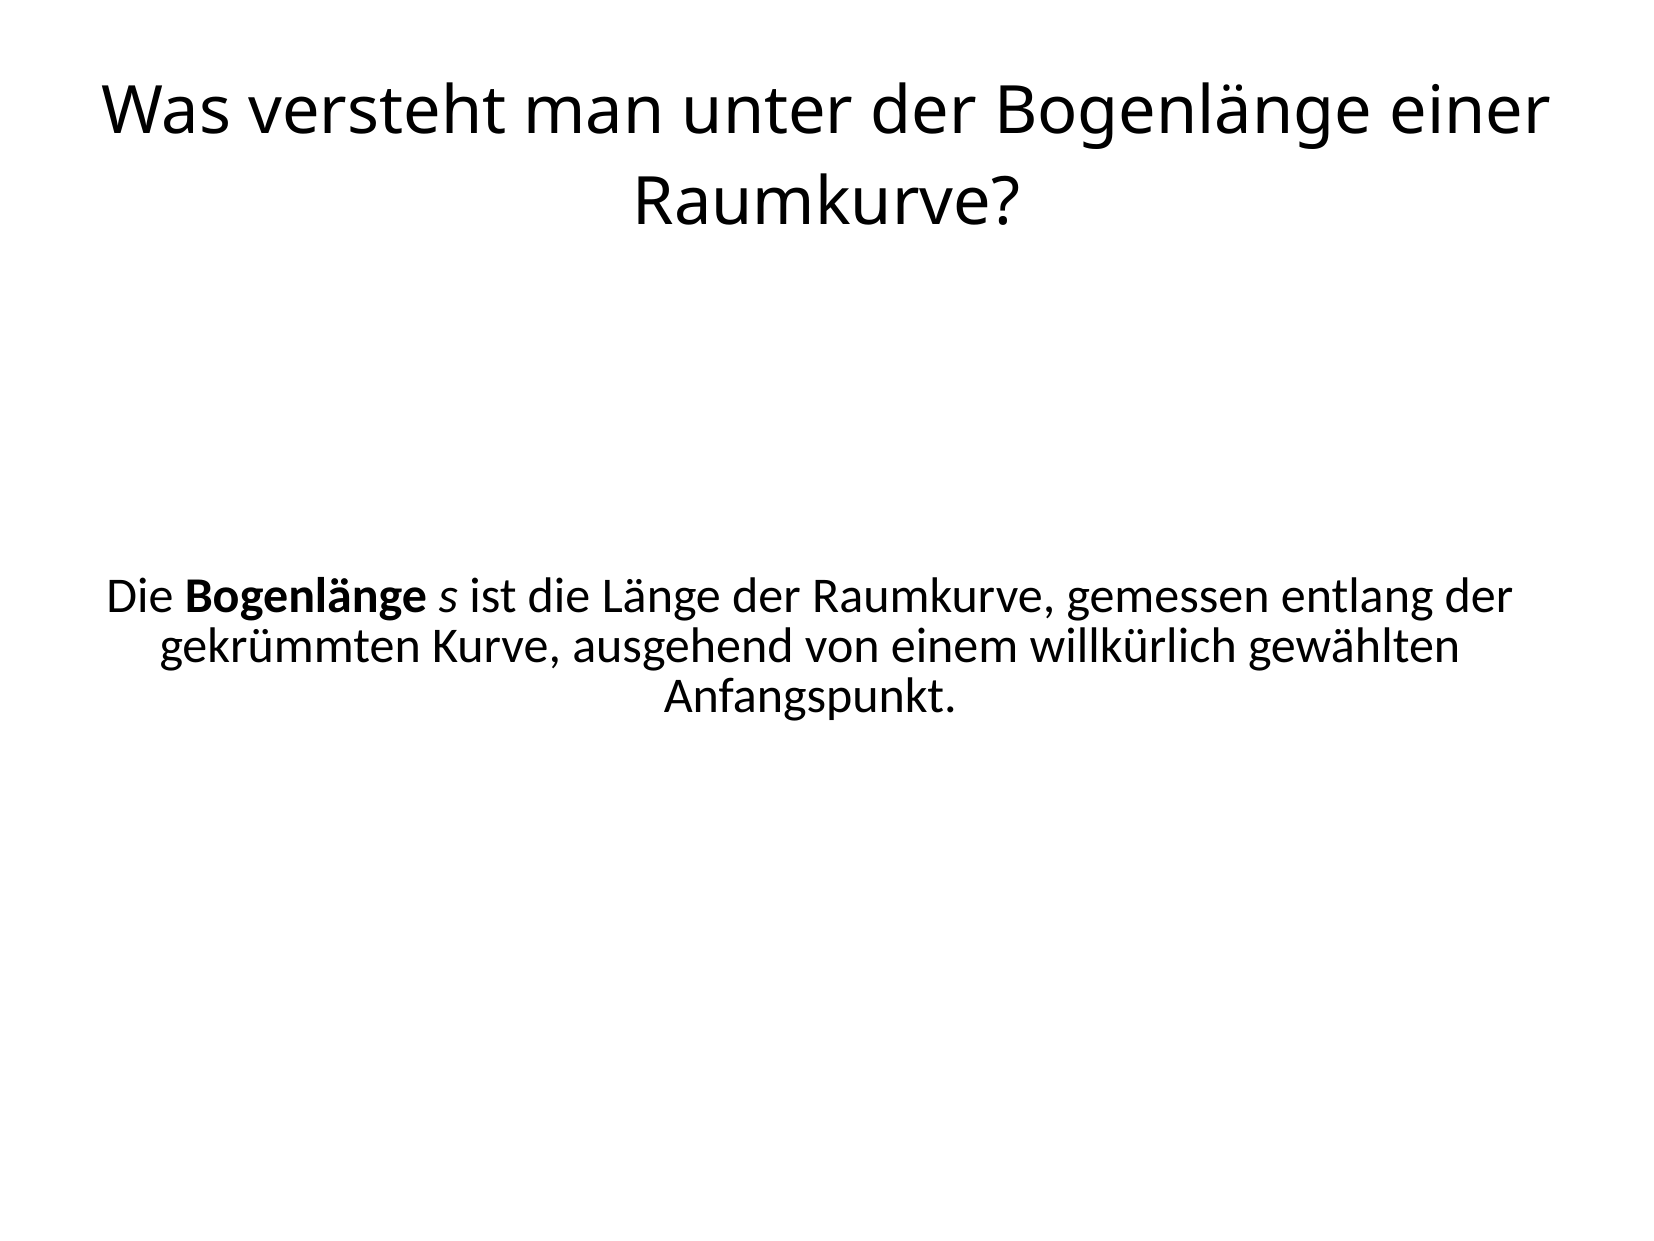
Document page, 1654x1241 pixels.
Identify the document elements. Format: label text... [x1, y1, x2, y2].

subtitle Die Bogenlänge s ist die Länge der Raumkurve, gemessen entlang der gekrümmten Kurve, ausgehend von einem willkürlich gewählten Anfangspunkt. [82, 290, 1538, 1010]
title Was versteht man unter der Bogenlänge einer Raumkurve? [82, 49, 1571, 257]
